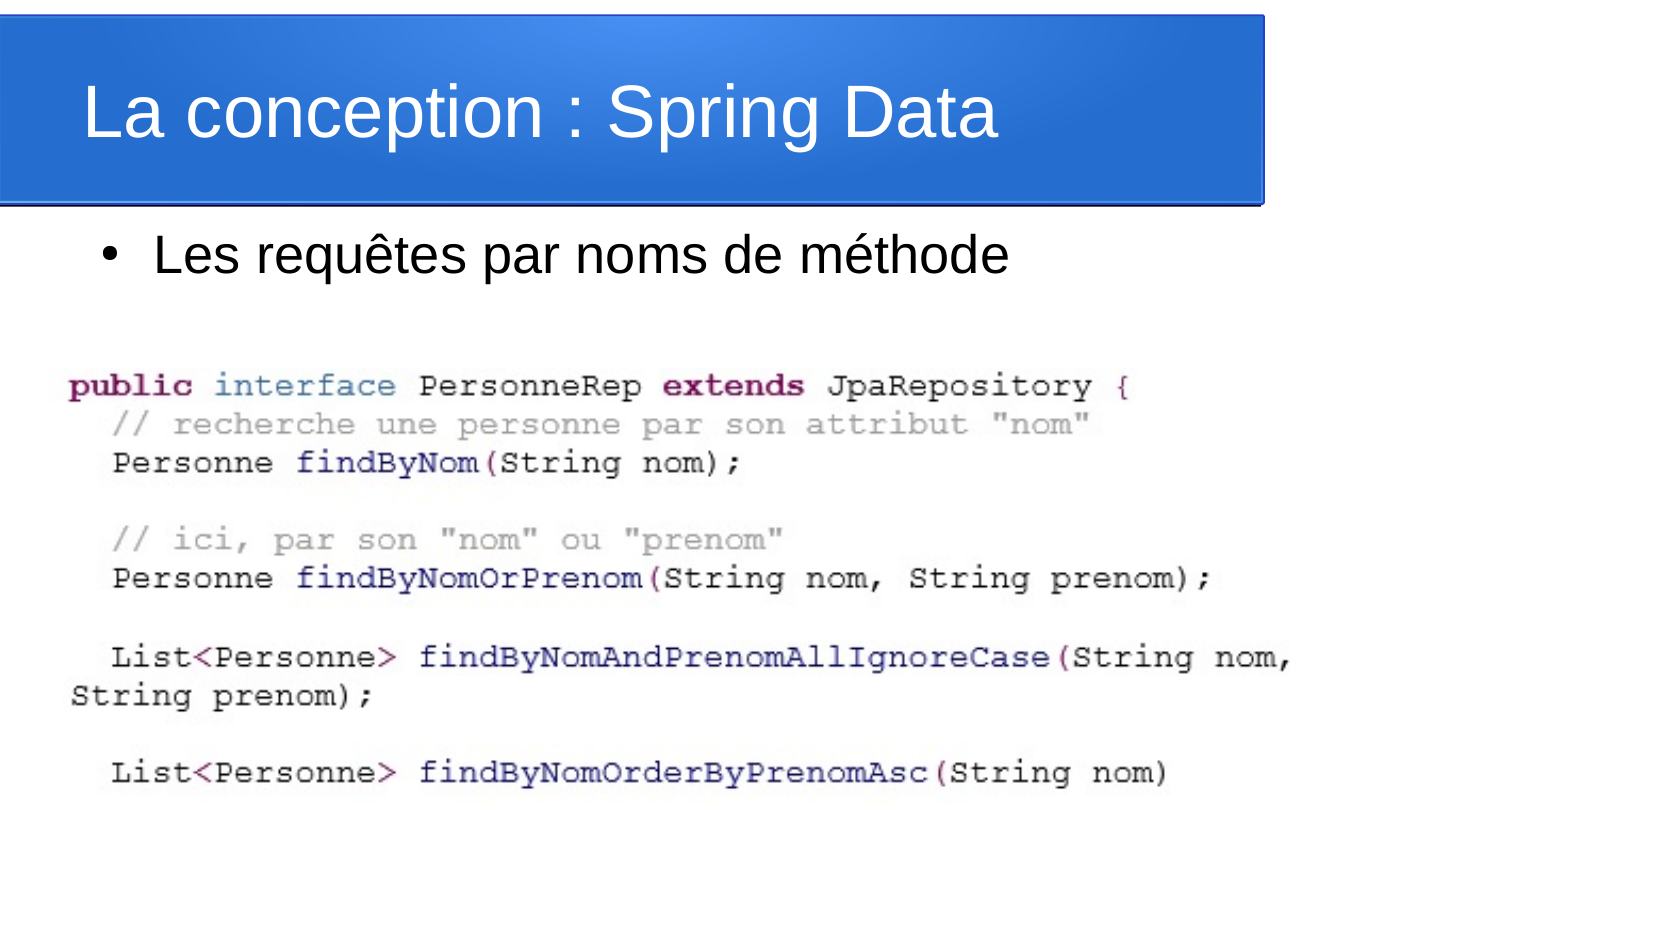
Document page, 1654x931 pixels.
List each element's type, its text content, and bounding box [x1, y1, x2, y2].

list Les requêtes par noms de méthode [82, 224, 1571, 764]
title La conception : Spring Data [82, 35, 1235, 189]
picture [47, 368, 1318, 804]
